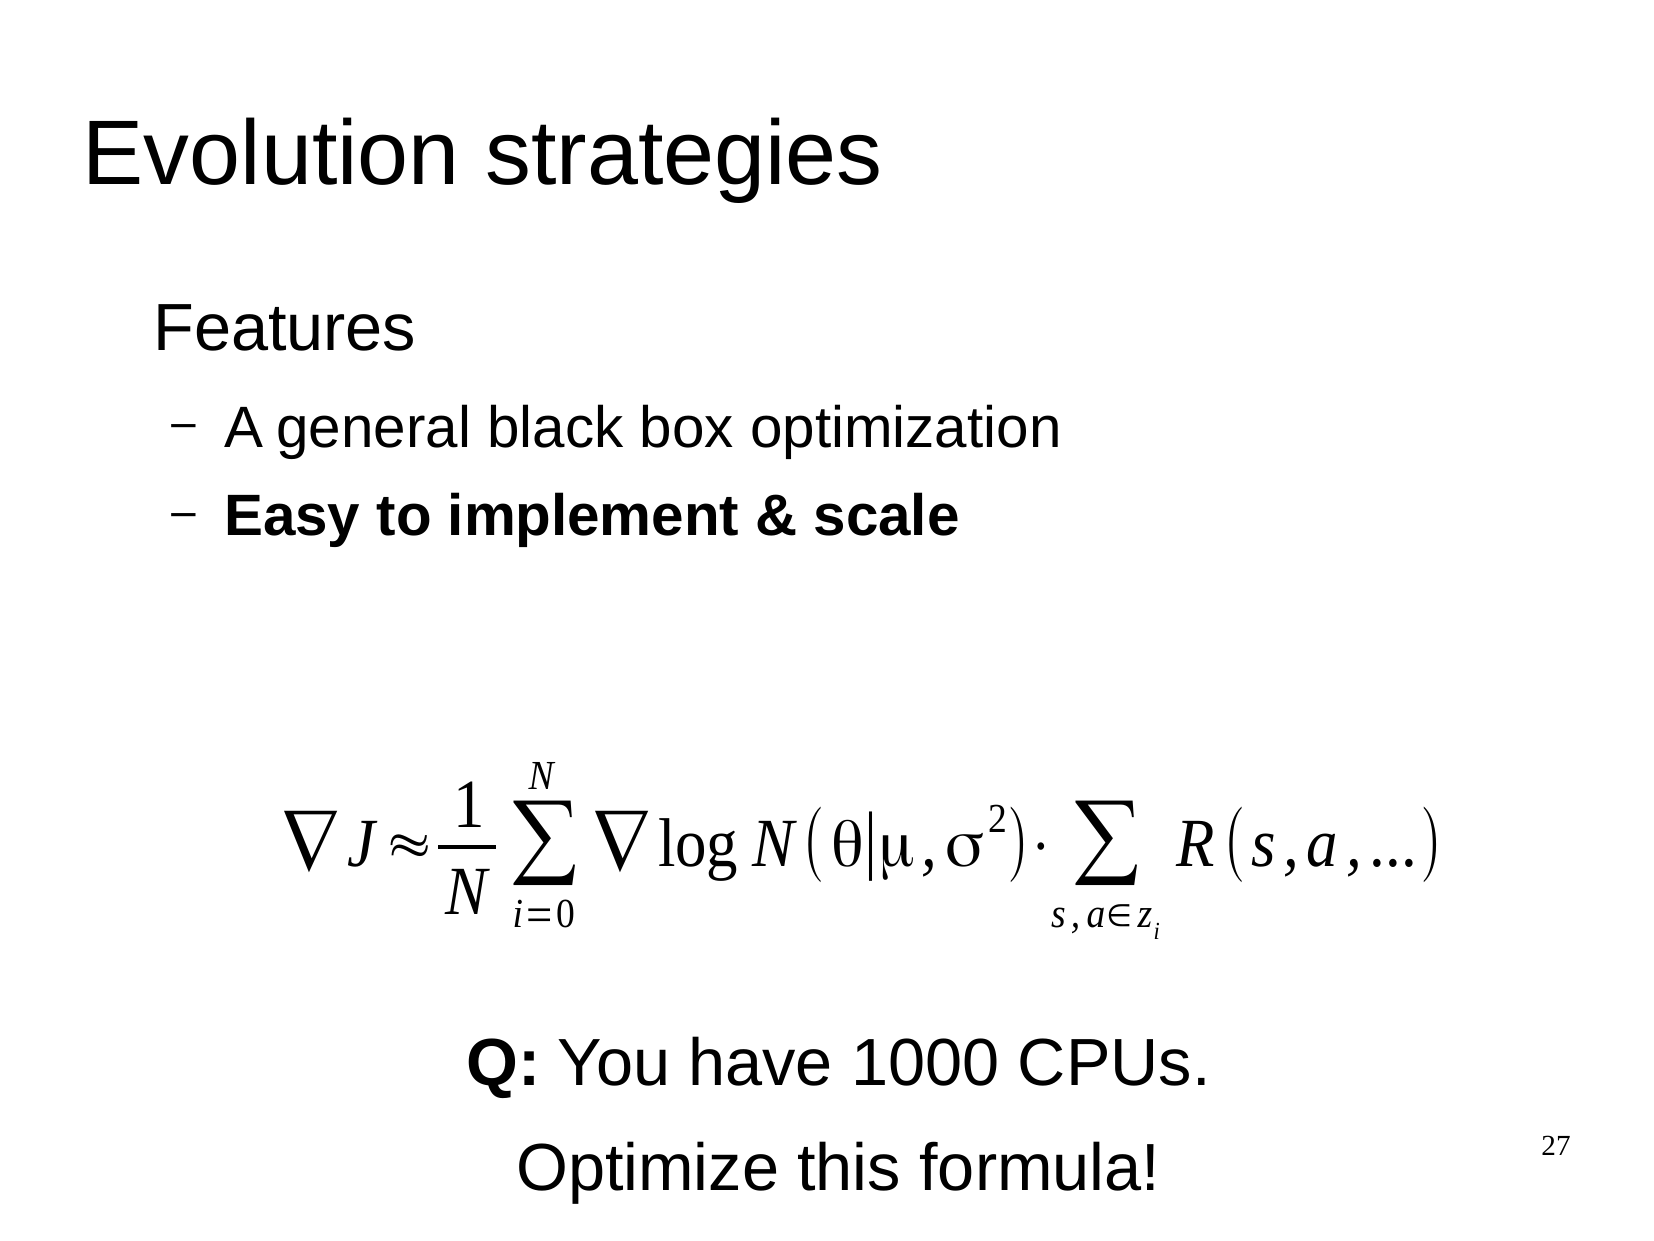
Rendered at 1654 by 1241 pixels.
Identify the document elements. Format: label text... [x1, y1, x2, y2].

chart [265, 750, 1456, 946]
text_box Q: You have 1000 CPUs. Optimize this formula! [216, 1025, 1391, 1212]
title Evolution strategies [82, 49, 1571, 257]
list Features A general black box optimization Easy to implement & scale [82, 290, 1571, 1241]
